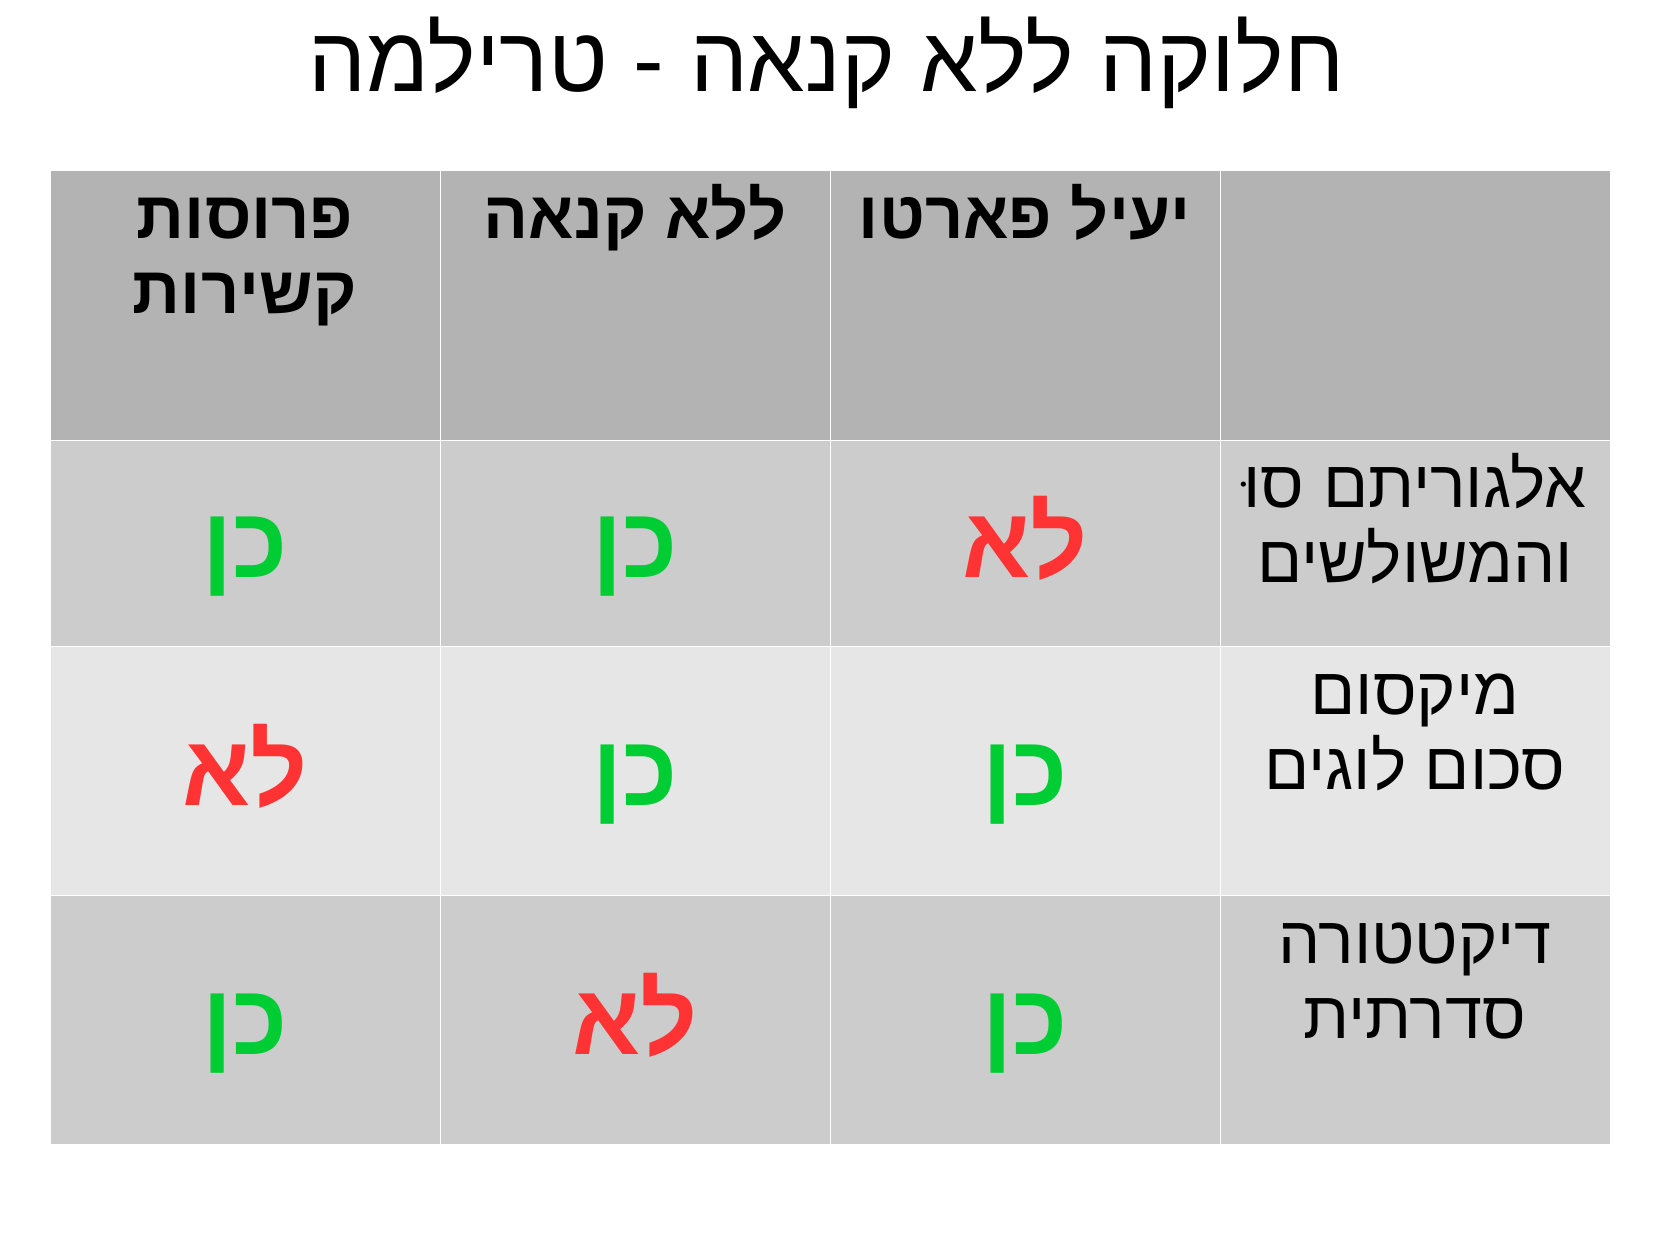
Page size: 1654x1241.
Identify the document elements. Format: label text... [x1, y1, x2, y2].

table_cell לא [51, 647, 440, 895]
table_cell כן [51, 441, 440, 646]
table_header ללא קנאה [441, 171, 830, 440]
table_cell כן [51, 896, 440, 1144]
table_cell לא [441, 896, 830, 1144]
table_header יעיל פארטו [831, 171, 1220, 440]
table_cell אלגוריתם סוּ והמשולשים [1221, 441, 1610, 646]
table_cell כן [831, 647, 1220, 895]
table_header פרוסות קשירות [51, 171, 440, 440]
table_cell לא [831, 441, 1220, 646]
table_cell כן [831, 896, 1220, 1144]
table_cell כן [441, 647, 830, 895]
table_cell כן [441, 441, 830, 646]
table_cell דיקטטורה סדרתית [1221, 896, 1610, 1144]
title חלוקה ללא קנאה - טרילמה [0, 0, 1654, 136]
table_cell מיקסום סכום לוגים [1221, 647, 1610, 895]
table_header [1221, 171, 1610, 440]
